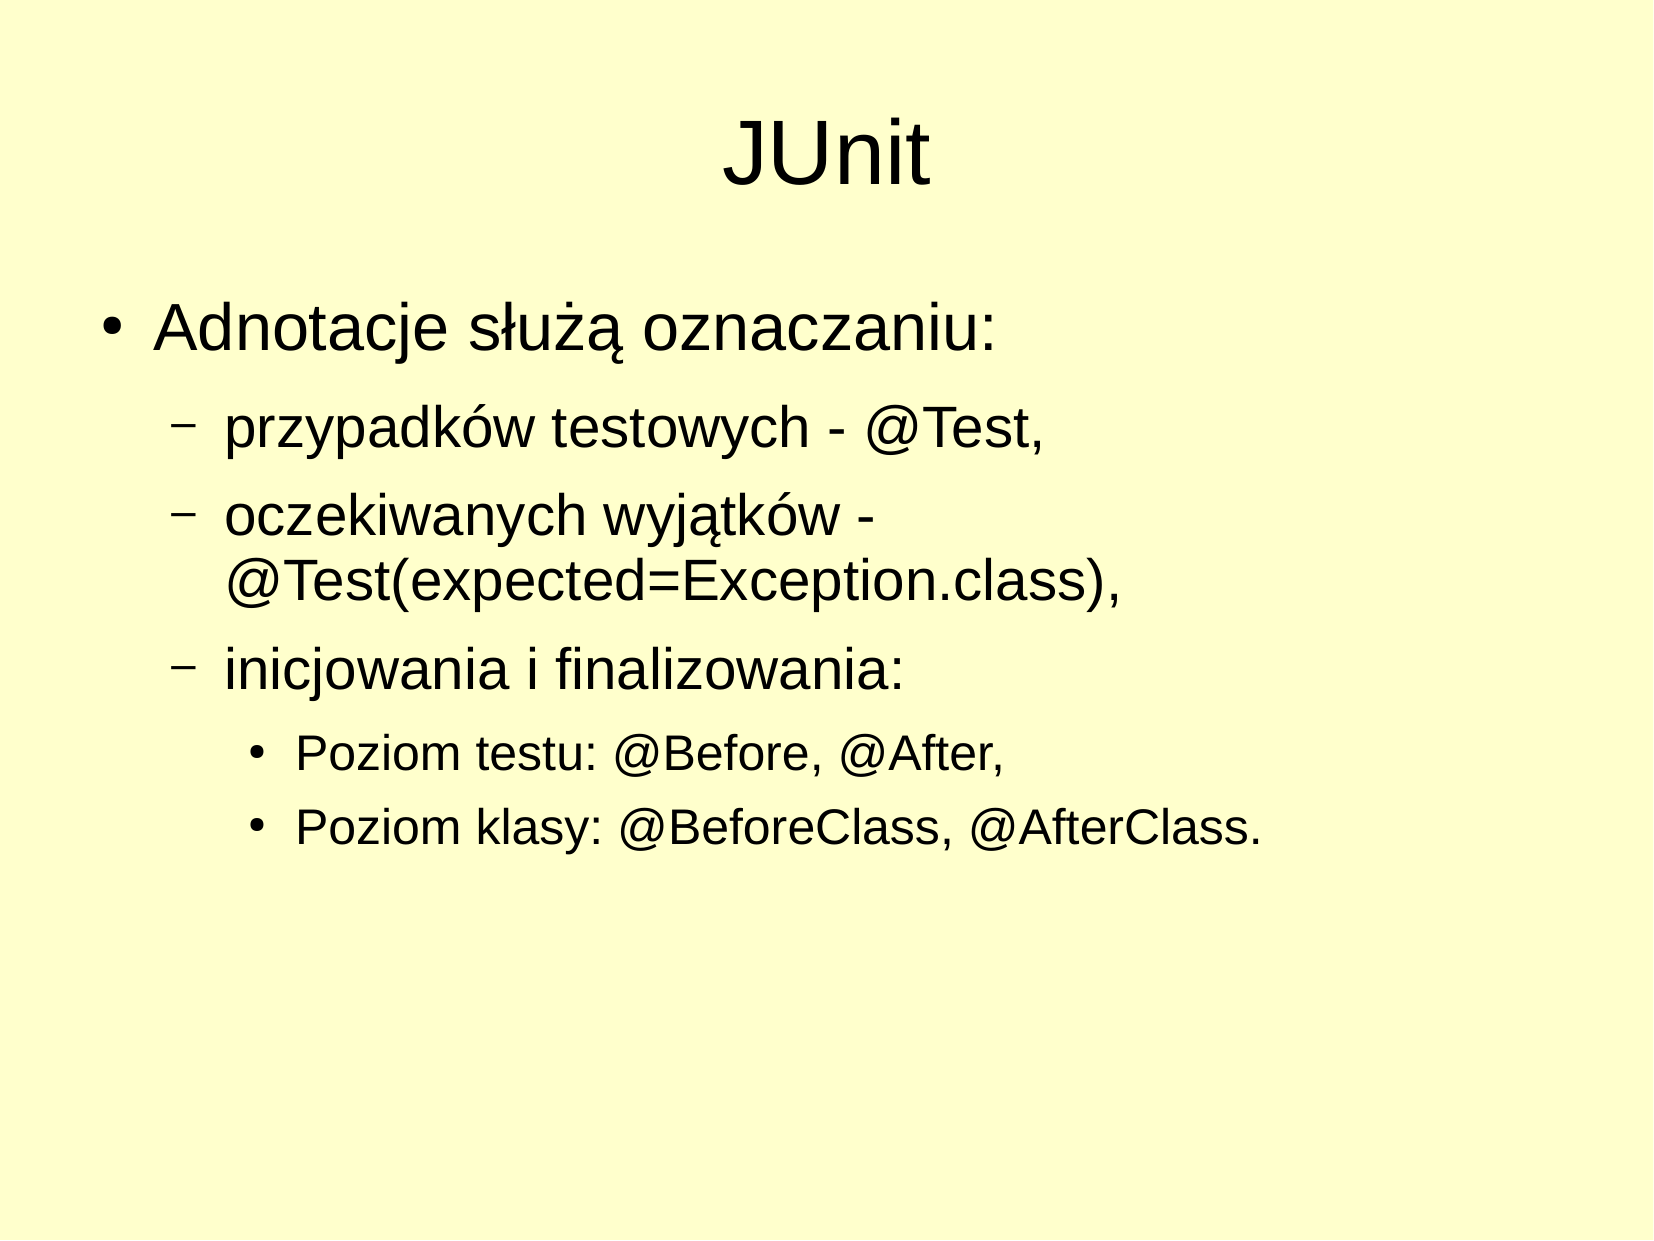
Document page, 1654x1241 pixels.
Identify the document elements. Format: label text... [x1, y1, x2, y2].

title JUnit [82, 49, 1571, 257]
list Adnotacje służą oznaczaniu: przypadków testowych - @Test, oczekiwanych wyjątków - @Test(expected=Exception.class), inicjowania i finalizowania: Poziom testu: @Before, @After, Poziom klasy: @BeforeClass, @AfterClass. [82, 290, 1571, 1109]
